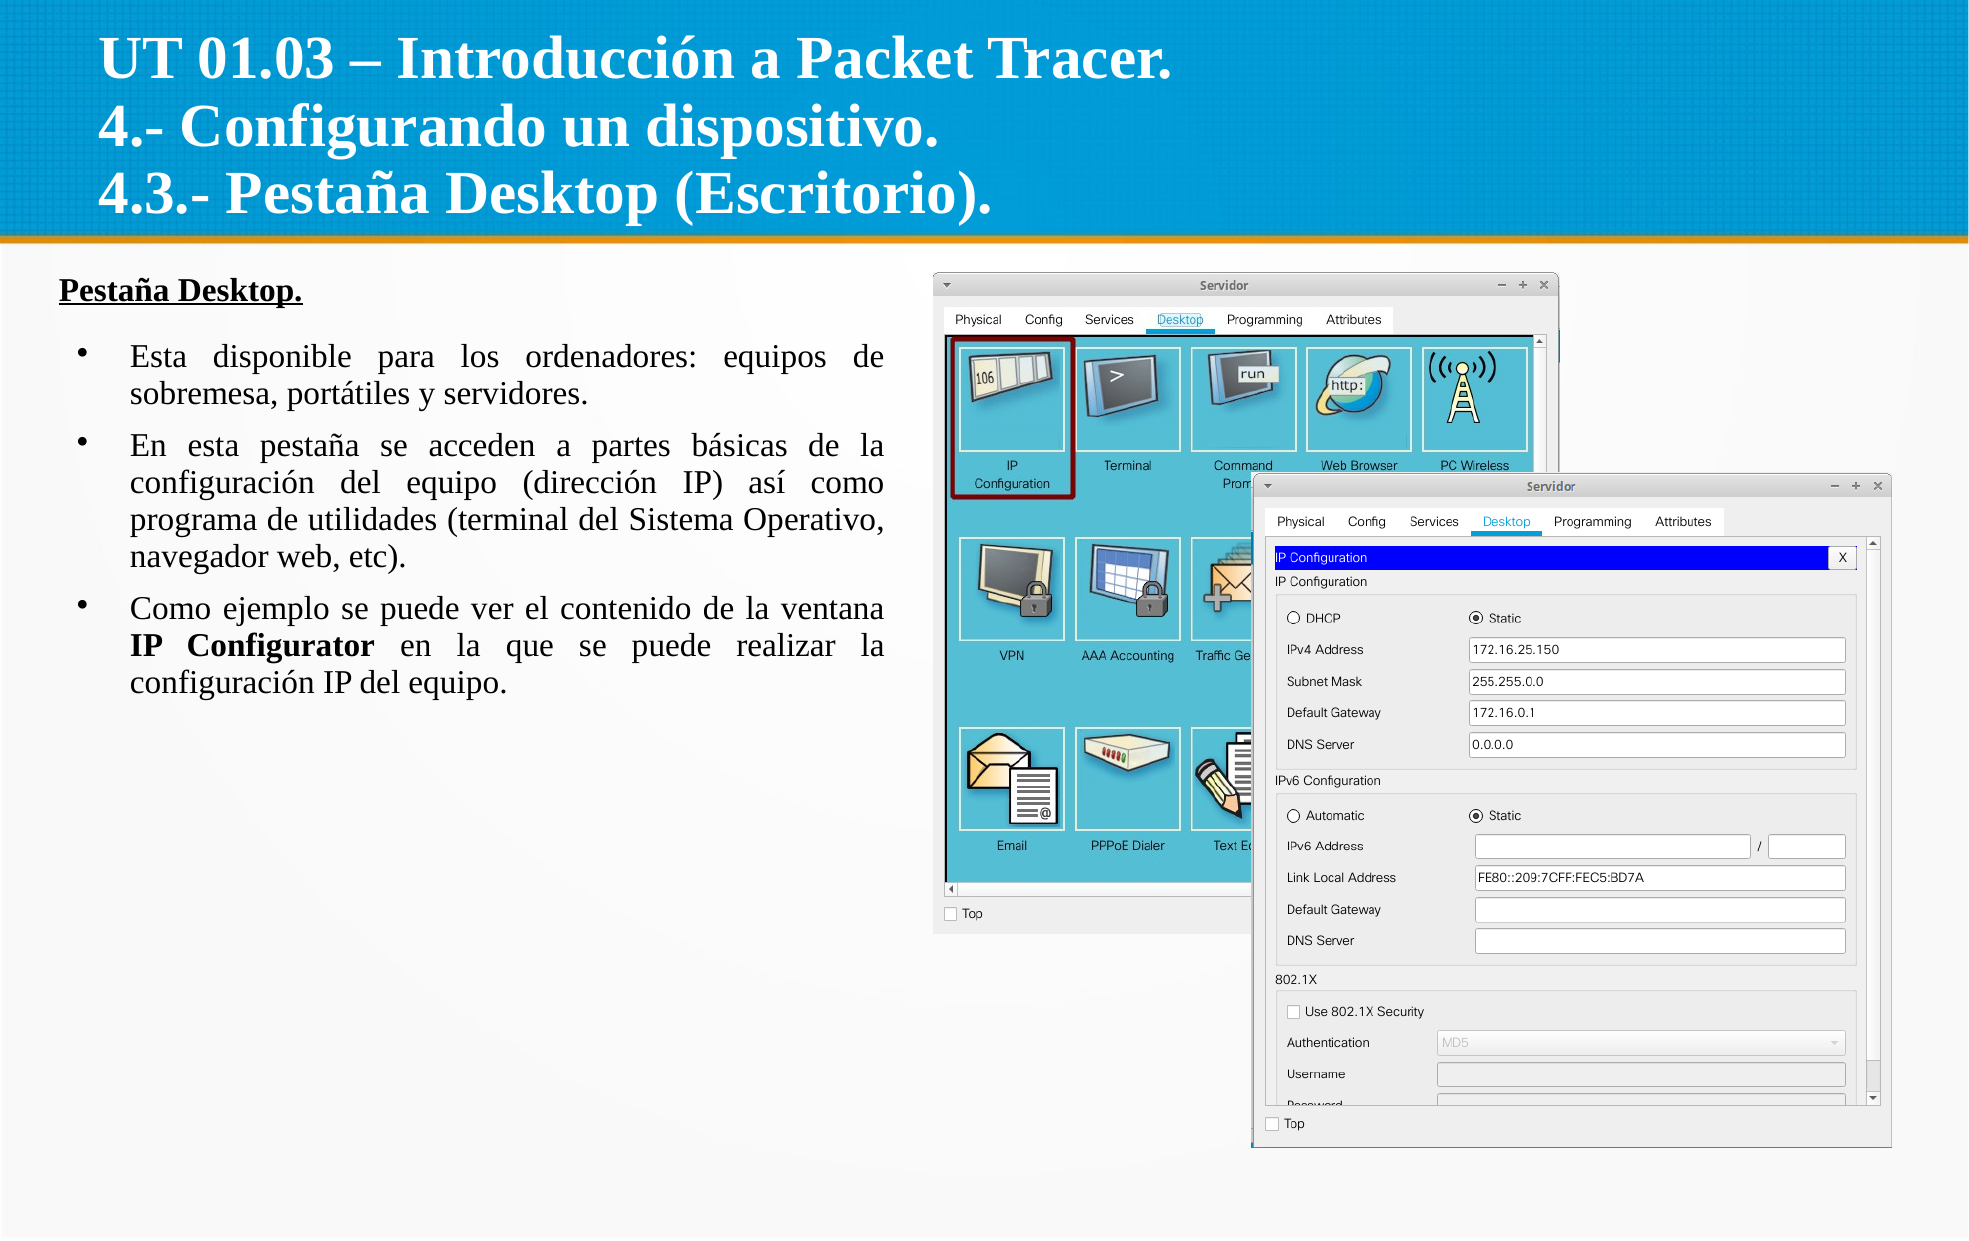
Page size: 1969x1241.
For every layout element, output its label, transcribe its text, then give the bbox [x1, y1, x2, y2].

picture [0, 233, 1969, 1241]
title UT 01.03 – Introducción a Packet Tracer. 4.- Configurando un dispositivo. 4.3.- Pestaña Desktop (Escritorio). [98, 19, 1870, 227]
list Pestaña Desktop. Esta disponible para los ordenadores: equipos de sobremesa, portátiles y servidores. En esta pestaña se acceden a partes básicas de la configuración del equipo (dirección IP) así como programa de utilidades (terminal del Sistema Operativo, navegador web, etc). Como ejemplo se puede ver el contenido de la ventana IP Configurator en la que se puede realizar la configuración IP del equipo. [59, 271, 886, 1146]
